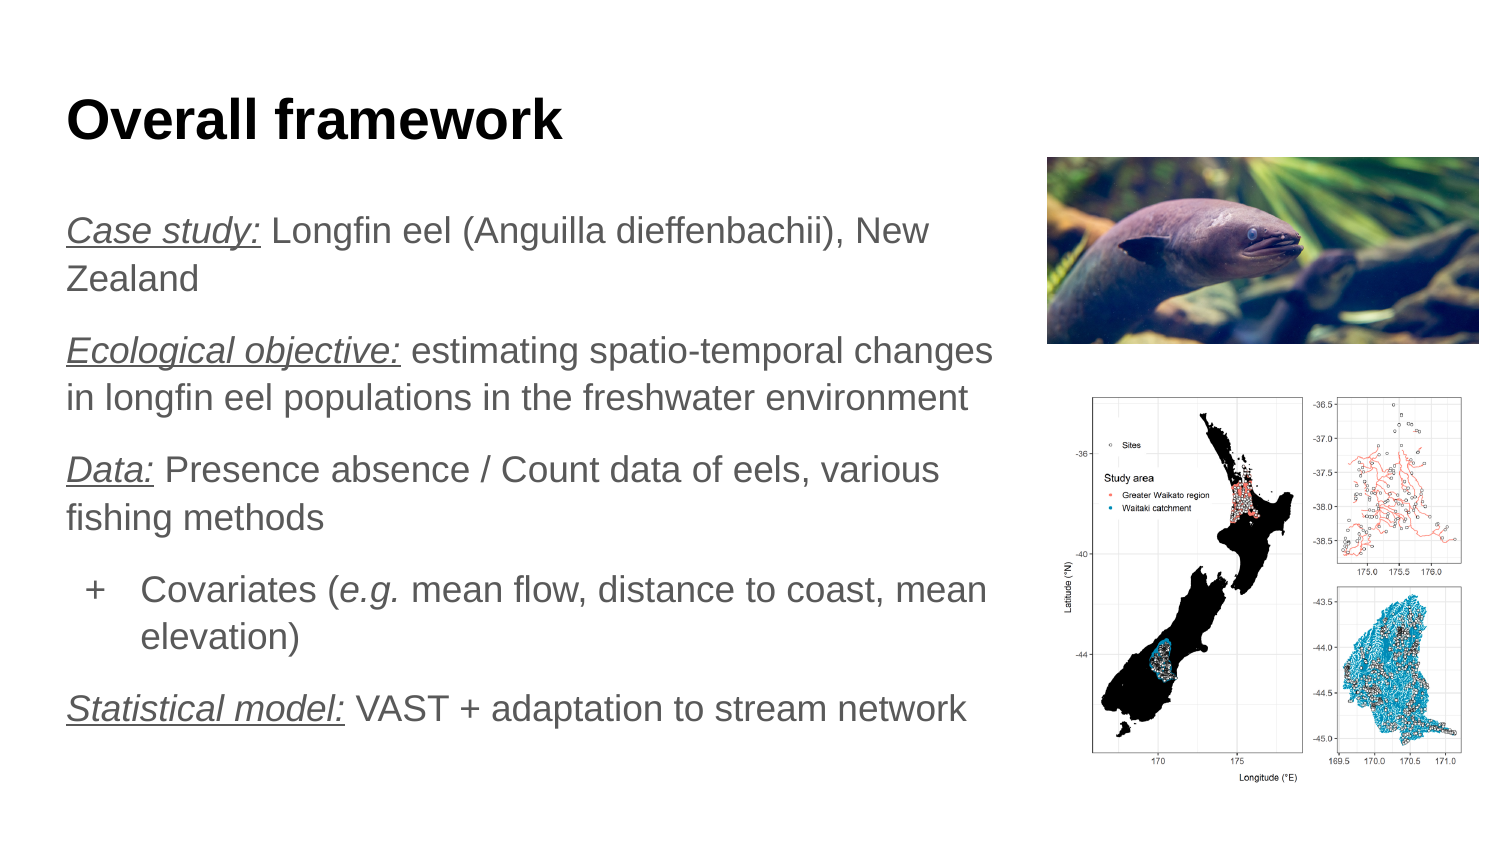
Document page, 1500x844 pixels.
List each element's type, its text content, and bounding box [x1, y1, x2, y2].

picture [1050, 390, 1476, 785]
title Overall framework [51, 72, 1449, 167]
picture [1047, 157, 1479, 344]
list Case study: Longfin eel (Anguilla dieffenbachii), New Zealand Ecological objective: estimating spatio-temporal changes in longfin eel populations in the freshwater environment Data: Presence absence / Count data of eels, various fishing methods Covariates (e.g. mean flow, distance to coast, mean elevation) Statistical model: VAST + adaptation to stream network [51, 189, 1025, 750]
